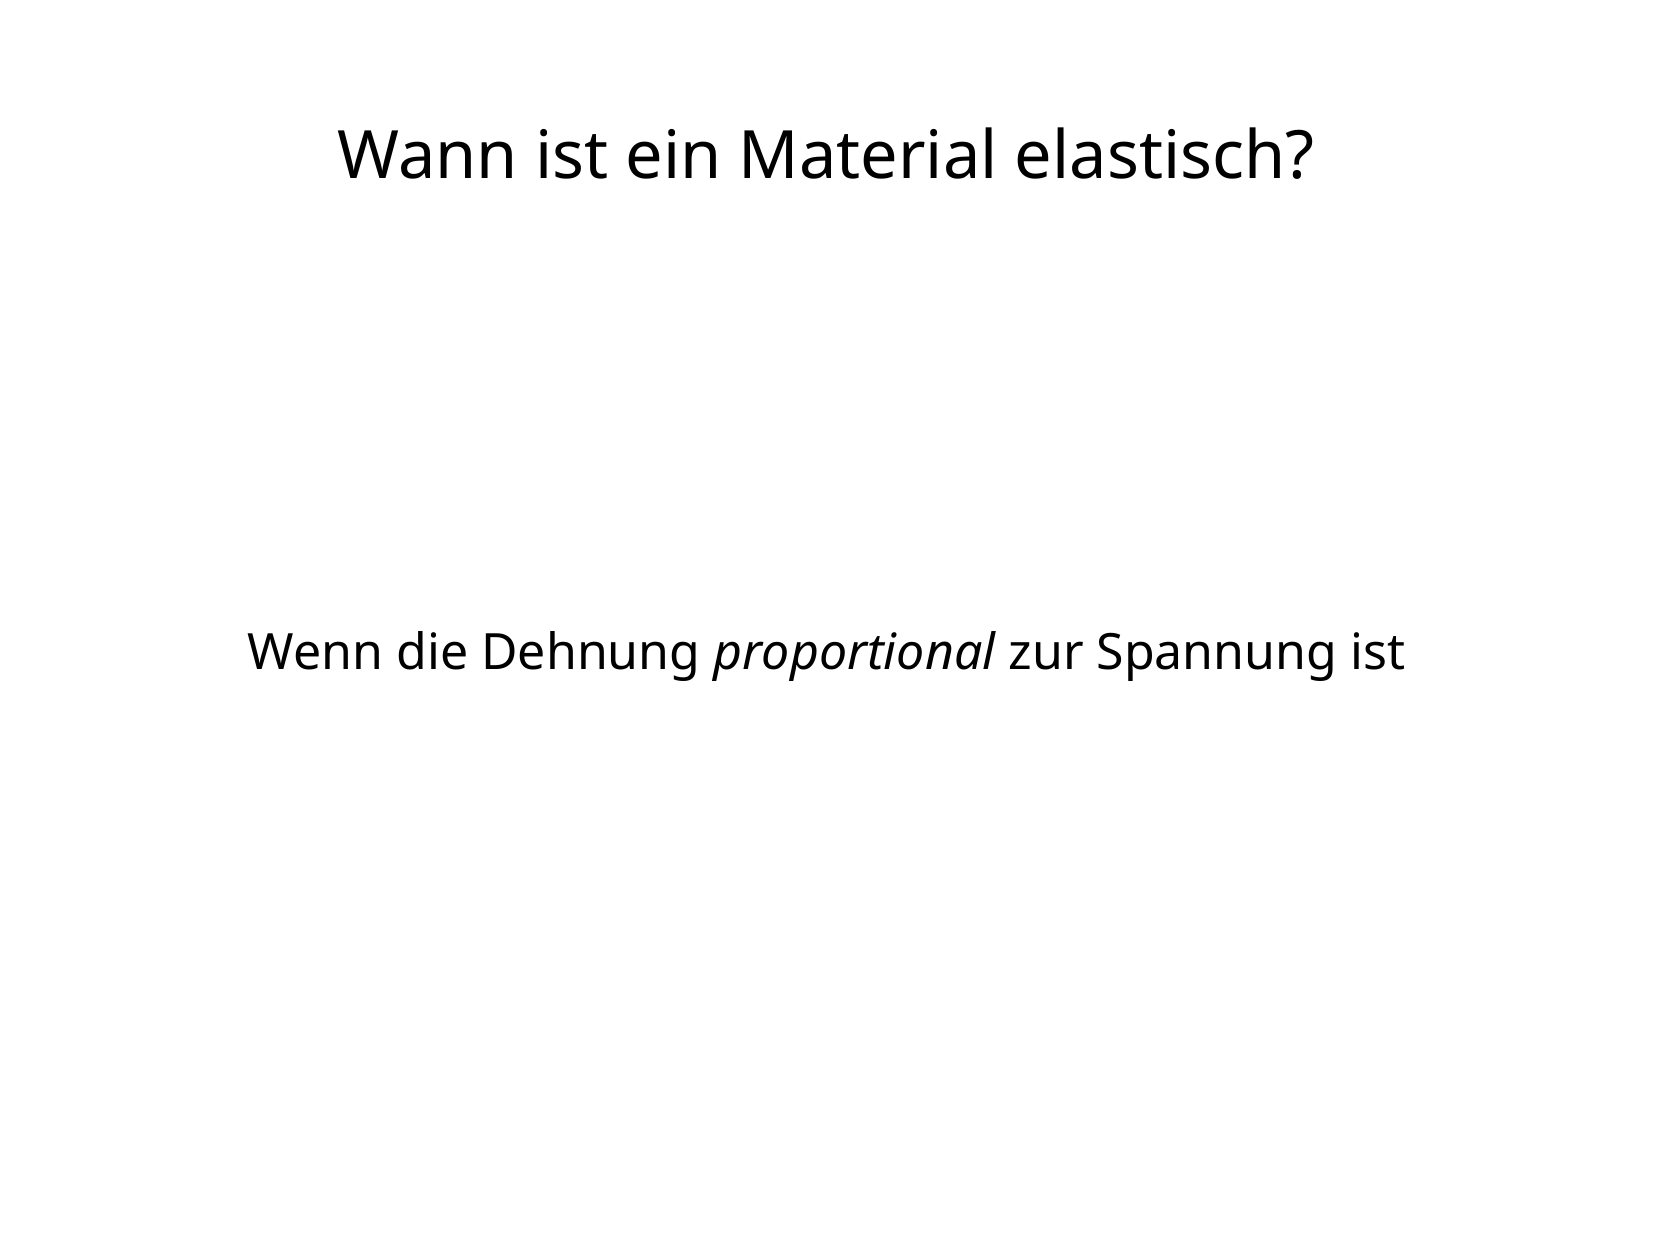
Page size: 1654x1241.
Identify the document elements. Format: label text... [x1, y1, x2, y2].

title Wann ist ein Material elastisch? [82, 49, 1571, 257]
subtitle Wenn die Dehnung proportional zur Spannung ist [82, 290, 1571, 1010]
